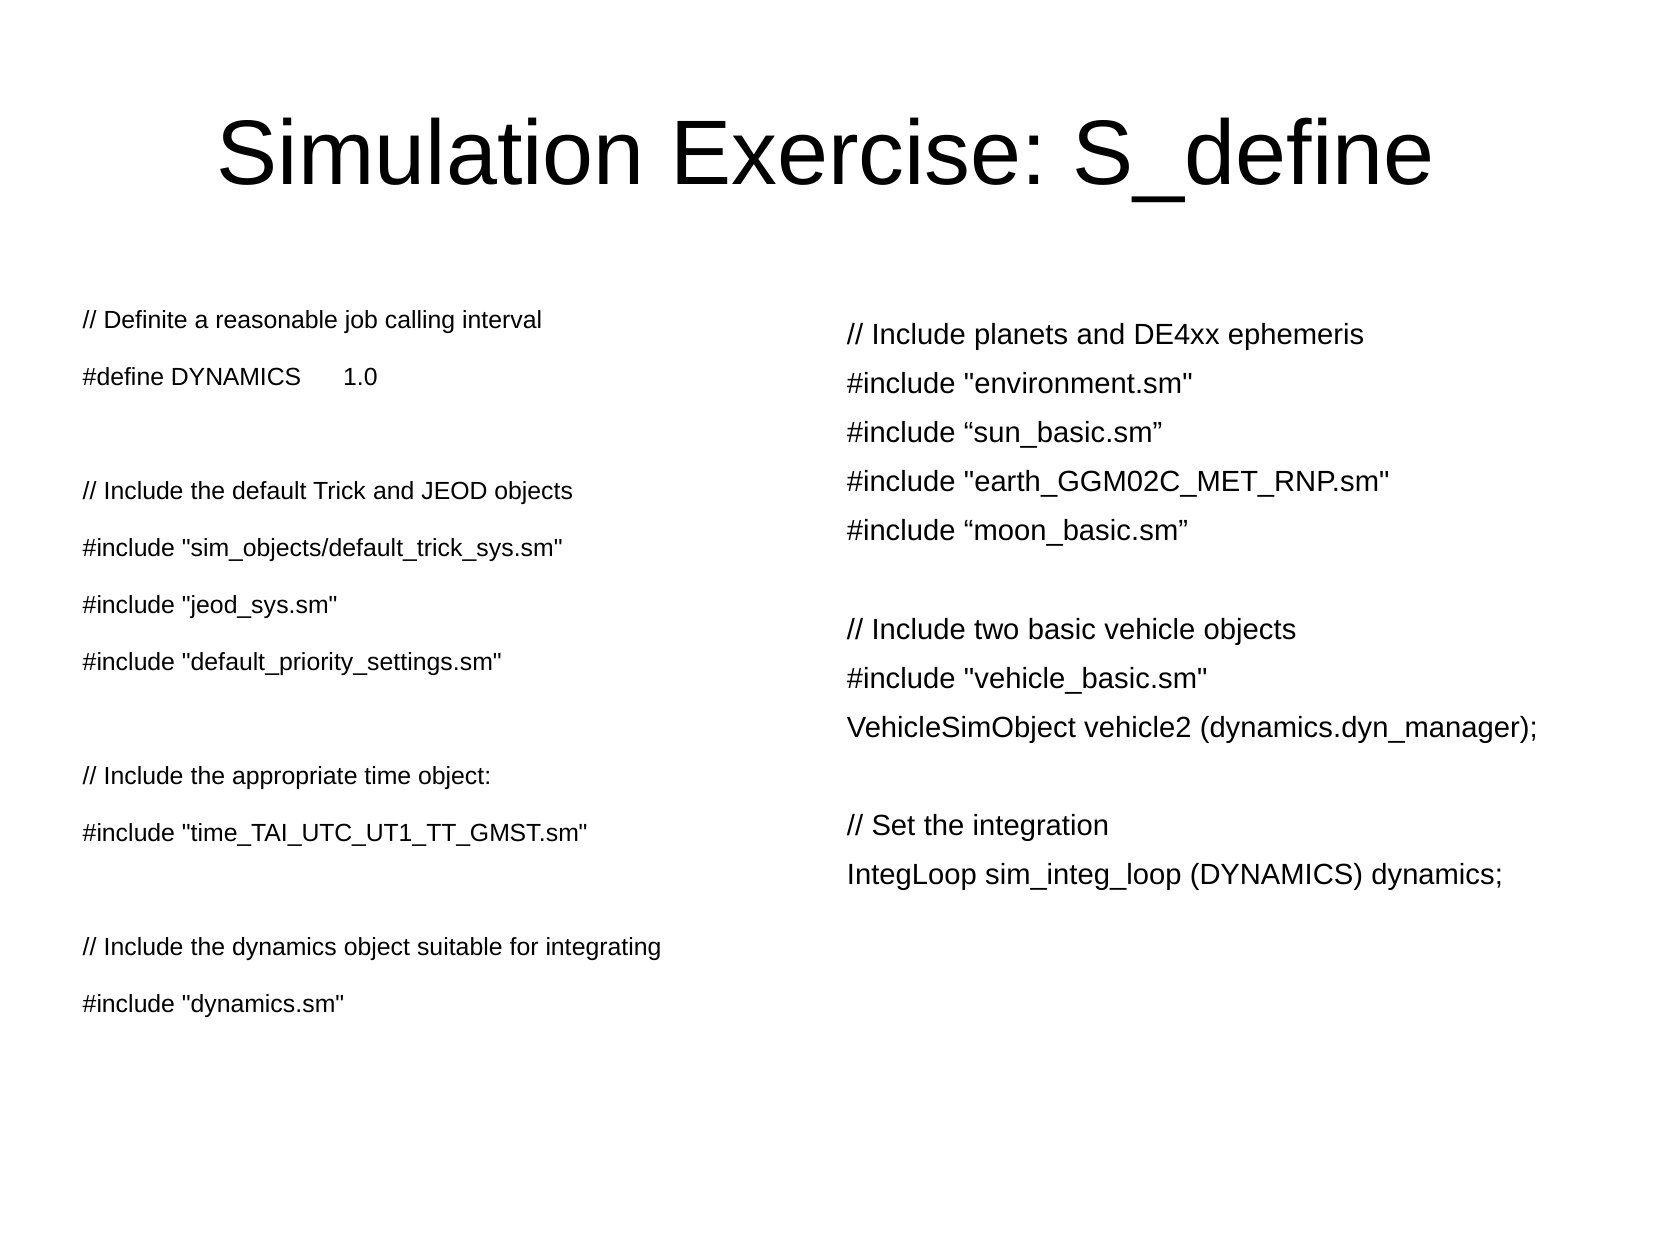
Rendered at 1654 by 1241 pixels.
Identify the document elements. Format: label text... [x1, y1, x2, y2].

text_box // Include planets and DE4xx ephemeris #include "environment.sm" #include “sun_basic.sm” #include "earth_GGM02C_MET_RNP.sm" #include “moon_basic.sm” // Include two basic vehicle objects #include "vehicle_basic.sm" VehicleSimObject vehicle2 (dynamics.dyn_manager); // Set the integration IntegLoop sim_integ_loop (DYNAMICS) dynamics; [832, 294, 1571, 1090]
list // Definite a reasonable job calling interval #define DYNAMICS 1.0 // Include the default Trick and JEOD objects #include "sim_objects/default_trick_sys.sm" #include "jeod_sys.sm" #include "default_priority_settings.sm" // Include the appropriate time object: #include "time_TAI_UTC_UT1_TT_GMST.sm" // Include the dynamics object suitable for integrating #include "dynamics.sm" [82, 302, 811, 1022]
title Simulation Exercise: S_define [82, 49, 1571, 257]
